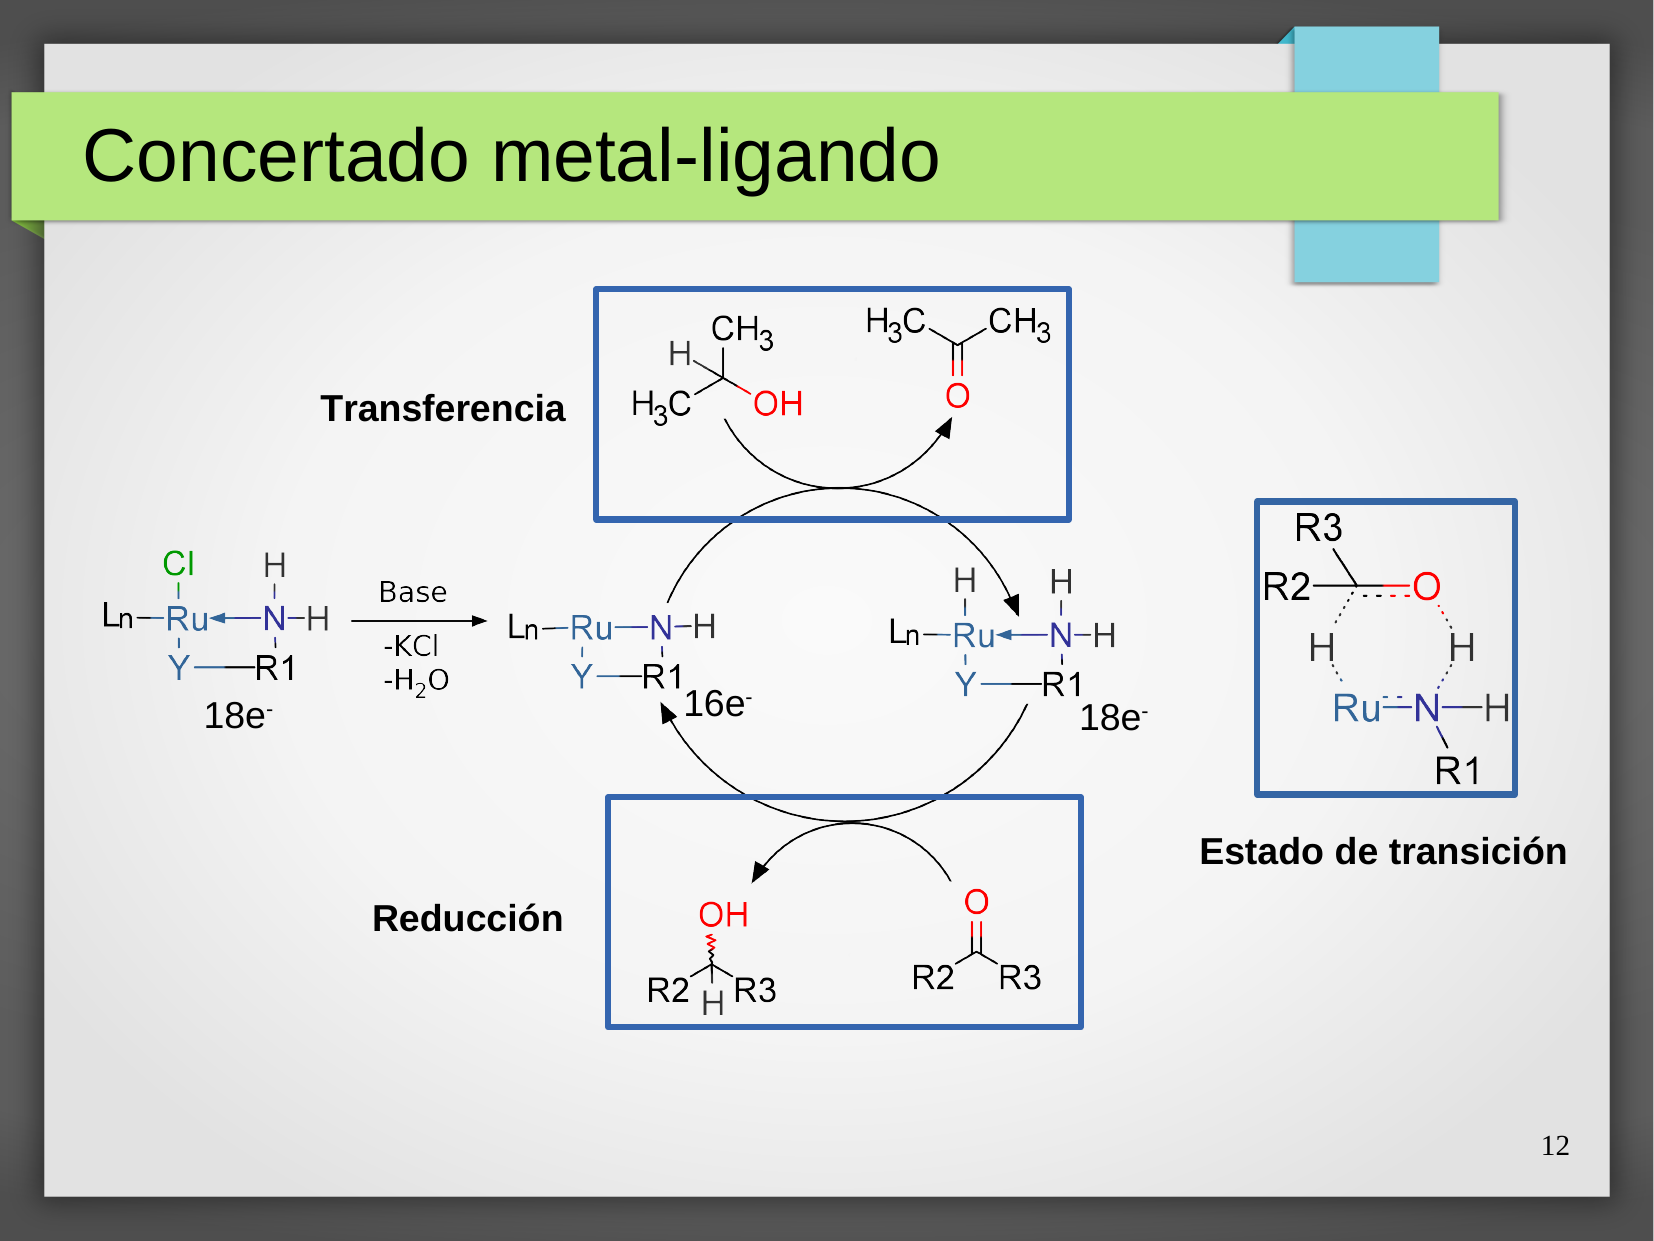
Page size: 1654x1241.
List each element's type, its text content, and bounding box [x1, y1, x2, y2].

picture [0, 0, 1654, 1241]
text_box 18e- [1064, 687, 1164, 745]
title Concertado metal-ligando [82, 94, 1264, 213]
text_box Estado de transición [1184, 820, 1584, 878]
text_box Reducción [357, 887, 579, 945]
text_box 18e- [188, 685, 289, 742]
text_box 16e- [668, 673, 768, 730]
text_box Transferencia [305, 377, 579, 435]
